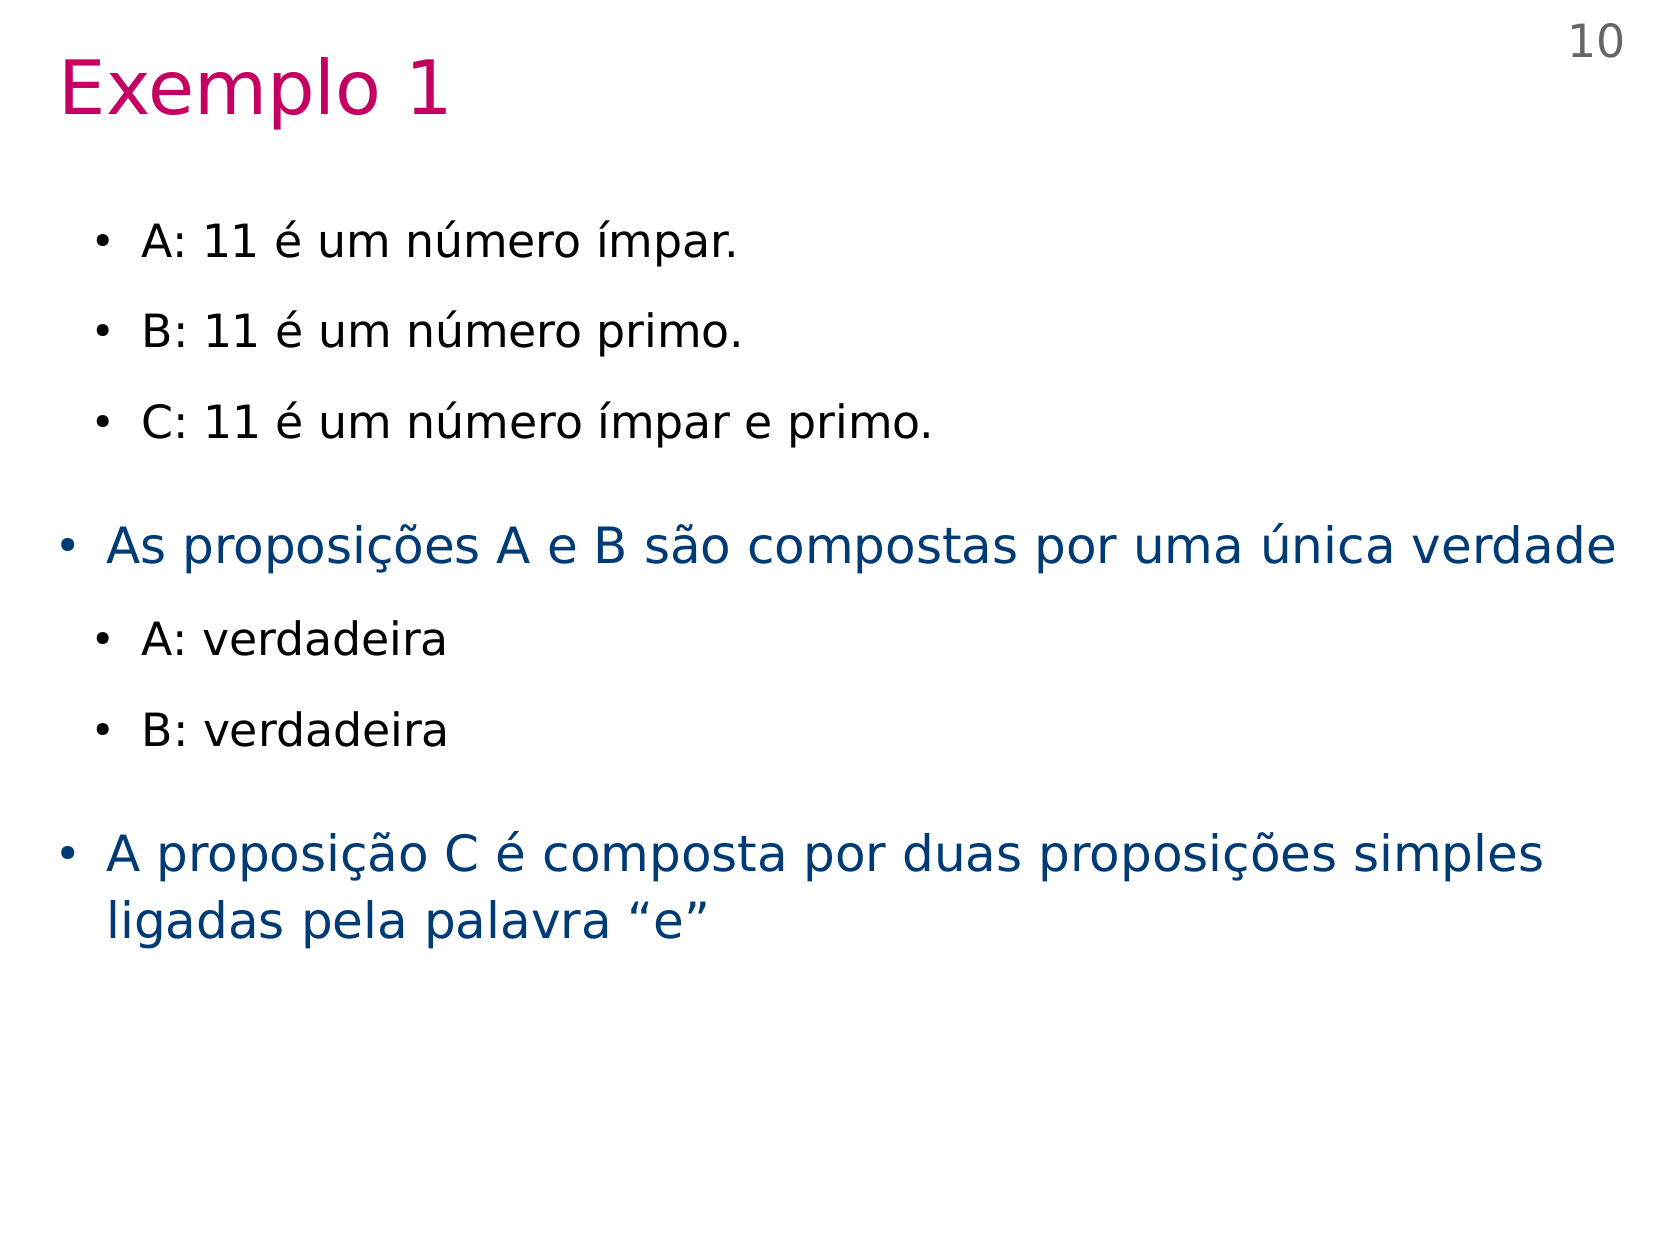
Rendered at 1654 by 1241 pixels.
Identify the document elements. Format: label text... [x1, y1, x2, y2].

list A: 11 é um número ímpar. B: 11 é um número primo. C: 11 é um número ímpar e primo. As proposições A e B são compostas por uma única verdade A: verdadeira B: verdadeira A proposição C é composta por duas proposições simples ligadas pela palavra “e” [59, 206, 1625, 1211]
title Exemplo 1 [59, 29, 1625, 148]
